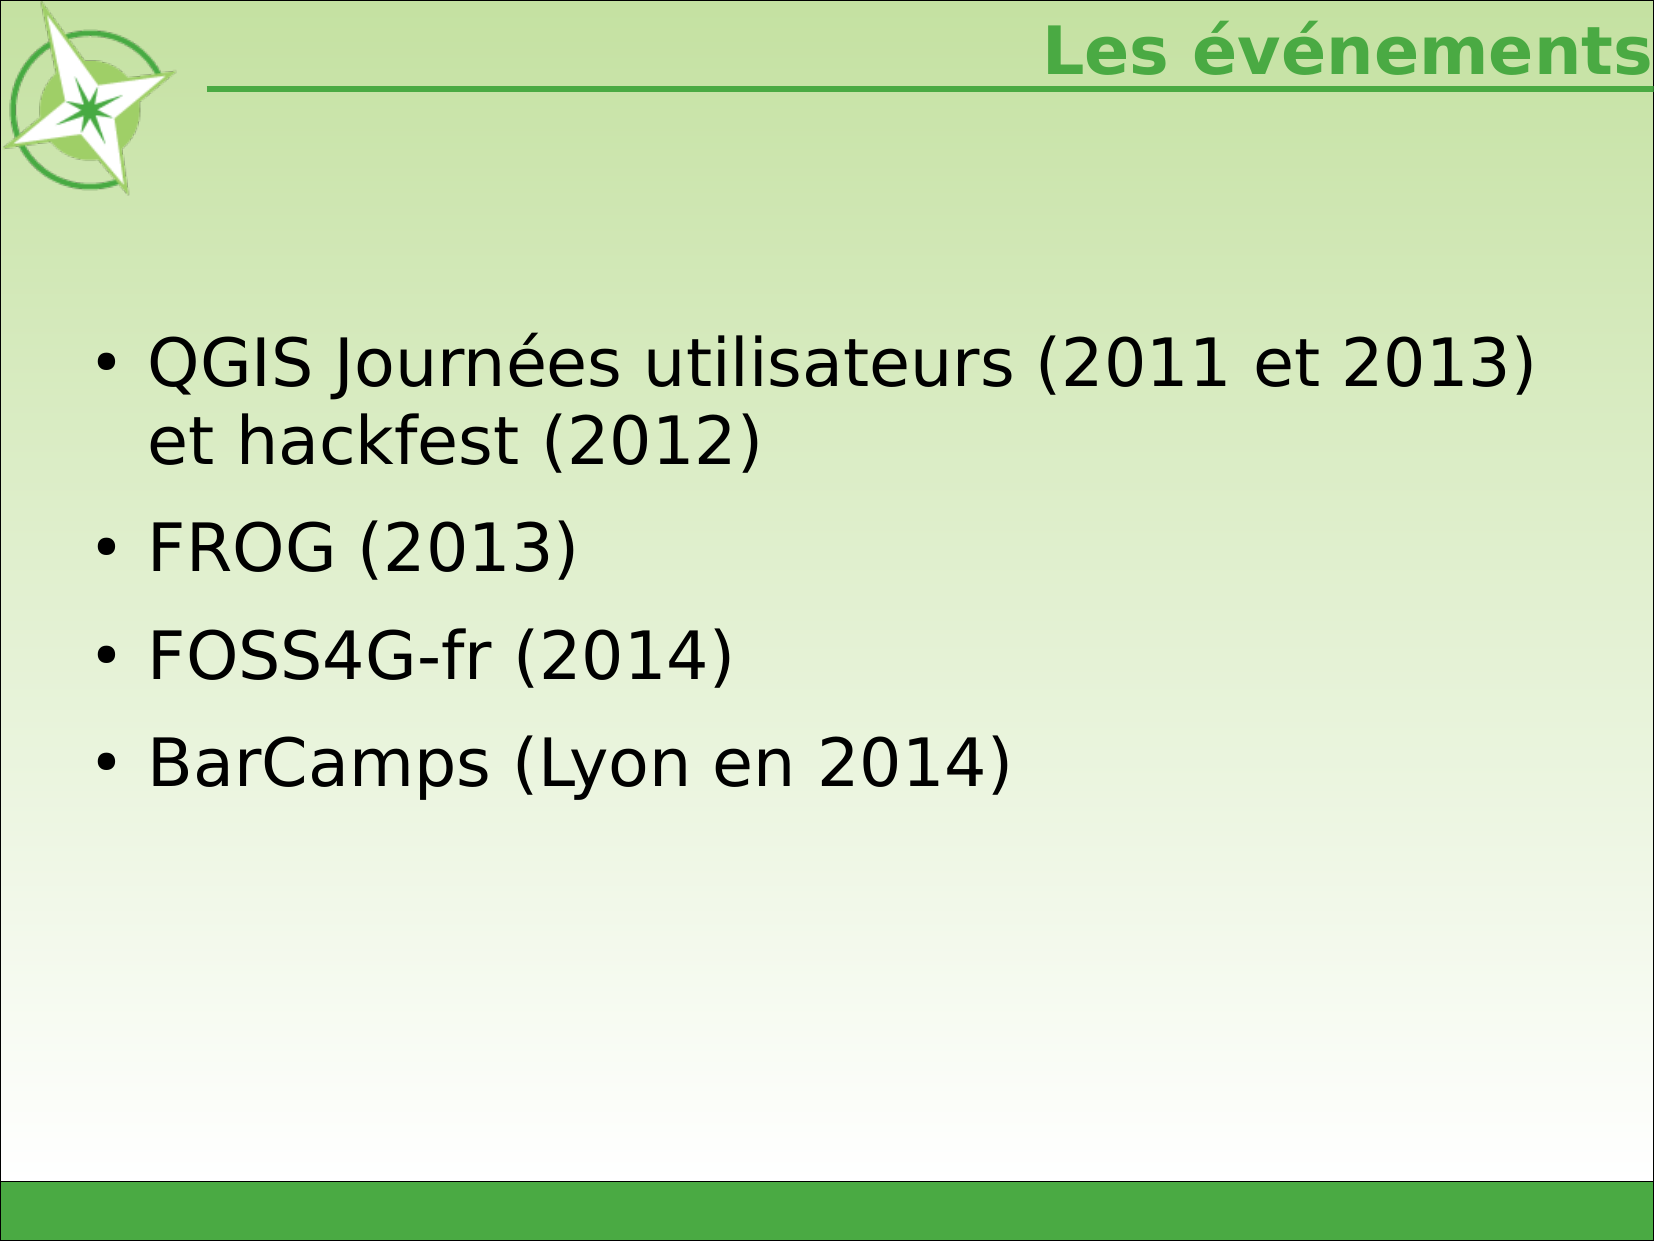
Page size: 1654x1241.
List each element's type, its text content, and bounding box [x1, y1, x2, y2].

picture [2, 0, 178, 197]
list QGIS Journées utilisateurs (2011 et 2013) et hackfest (2012) FROG (2013) FOSS4G-fr (2014) BarCamps (Lyon en 2014) [76, 324, 1565, 945]
title Les événements [165, 2, 1654, 101]
